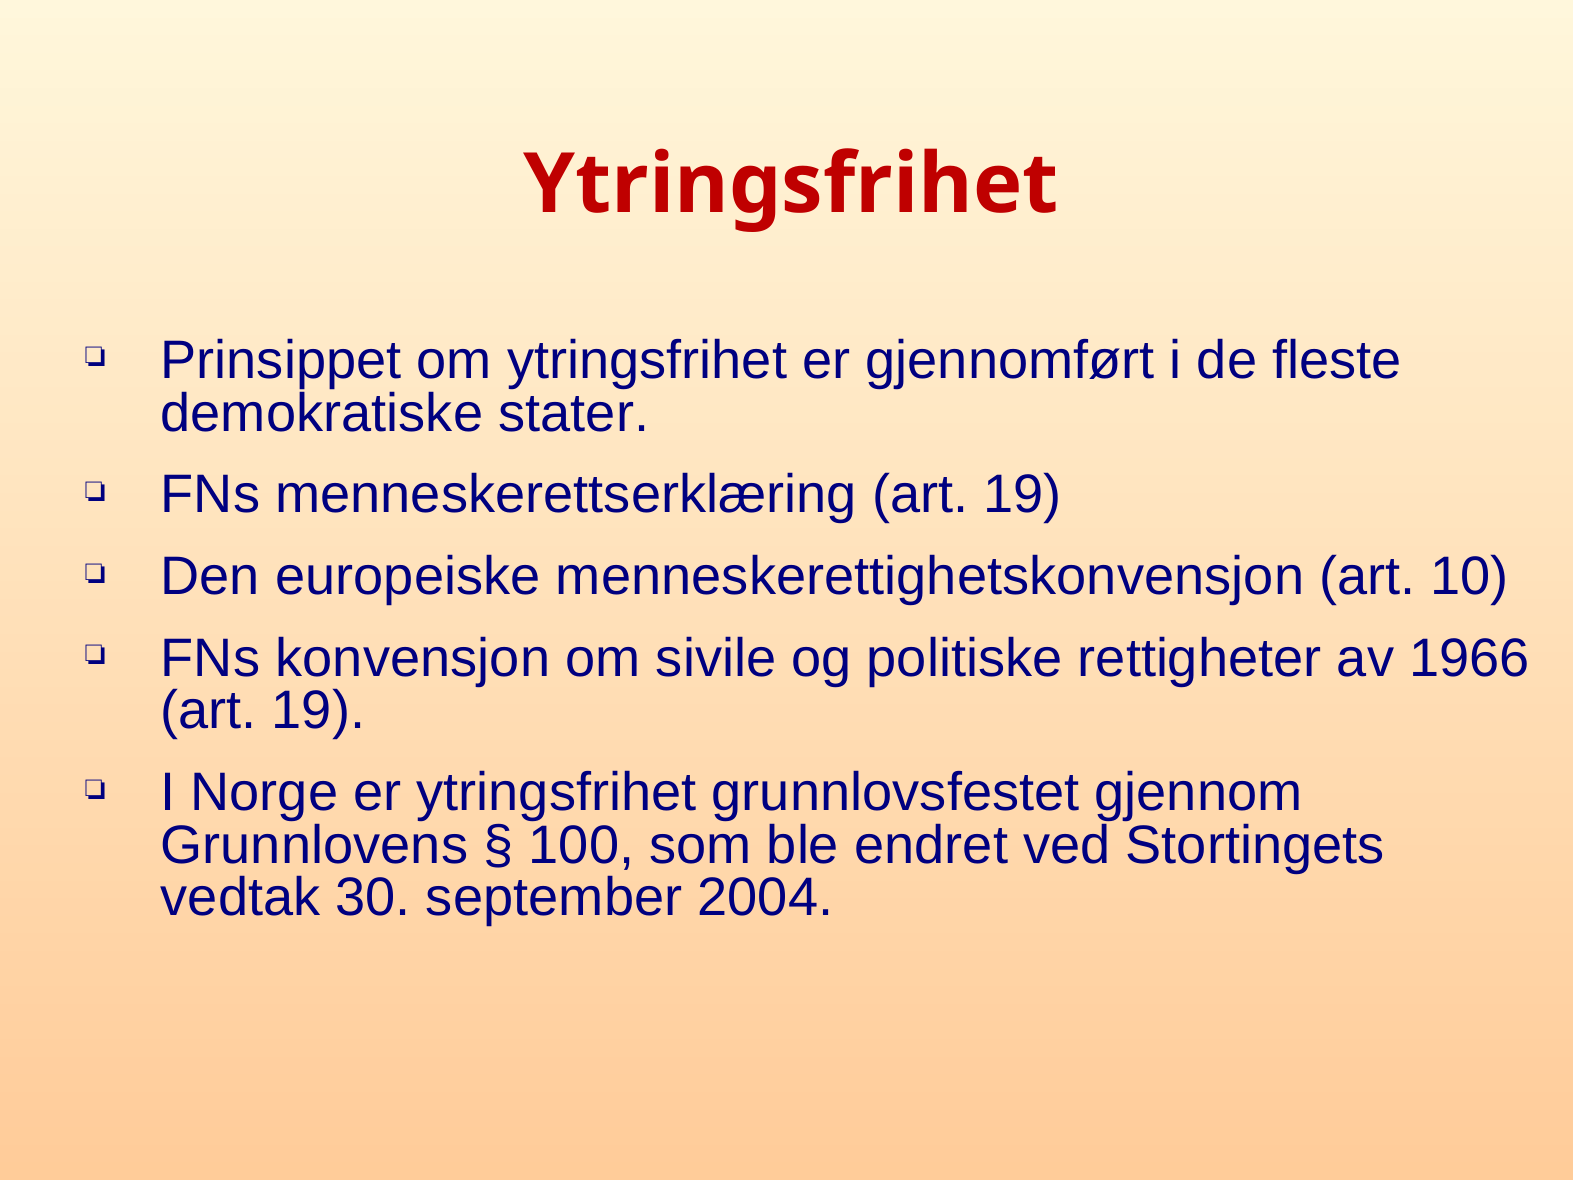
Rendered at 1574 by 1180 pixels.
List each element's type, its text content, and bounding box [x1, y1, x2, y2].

list Prinsippet om ytringsfrihet er gjennomført i de fleste demokratiske stater. FNs menneskerettserklæring (art. 19) Den europeiske menneskerettighetskonvensjon (art. 10) FNs konvensjon om sivile og politiske rettigheter av 1966 (art. 19). I Norge er ytringsfrihet grunnlovsfestet gjennom Grunnlovens § 100, som ble endret ved Stortingets vedtak 30. september 2004. [85, 336, 1539, 1170]
title Ytringsfrihet [39, 54, 1543, 309]
